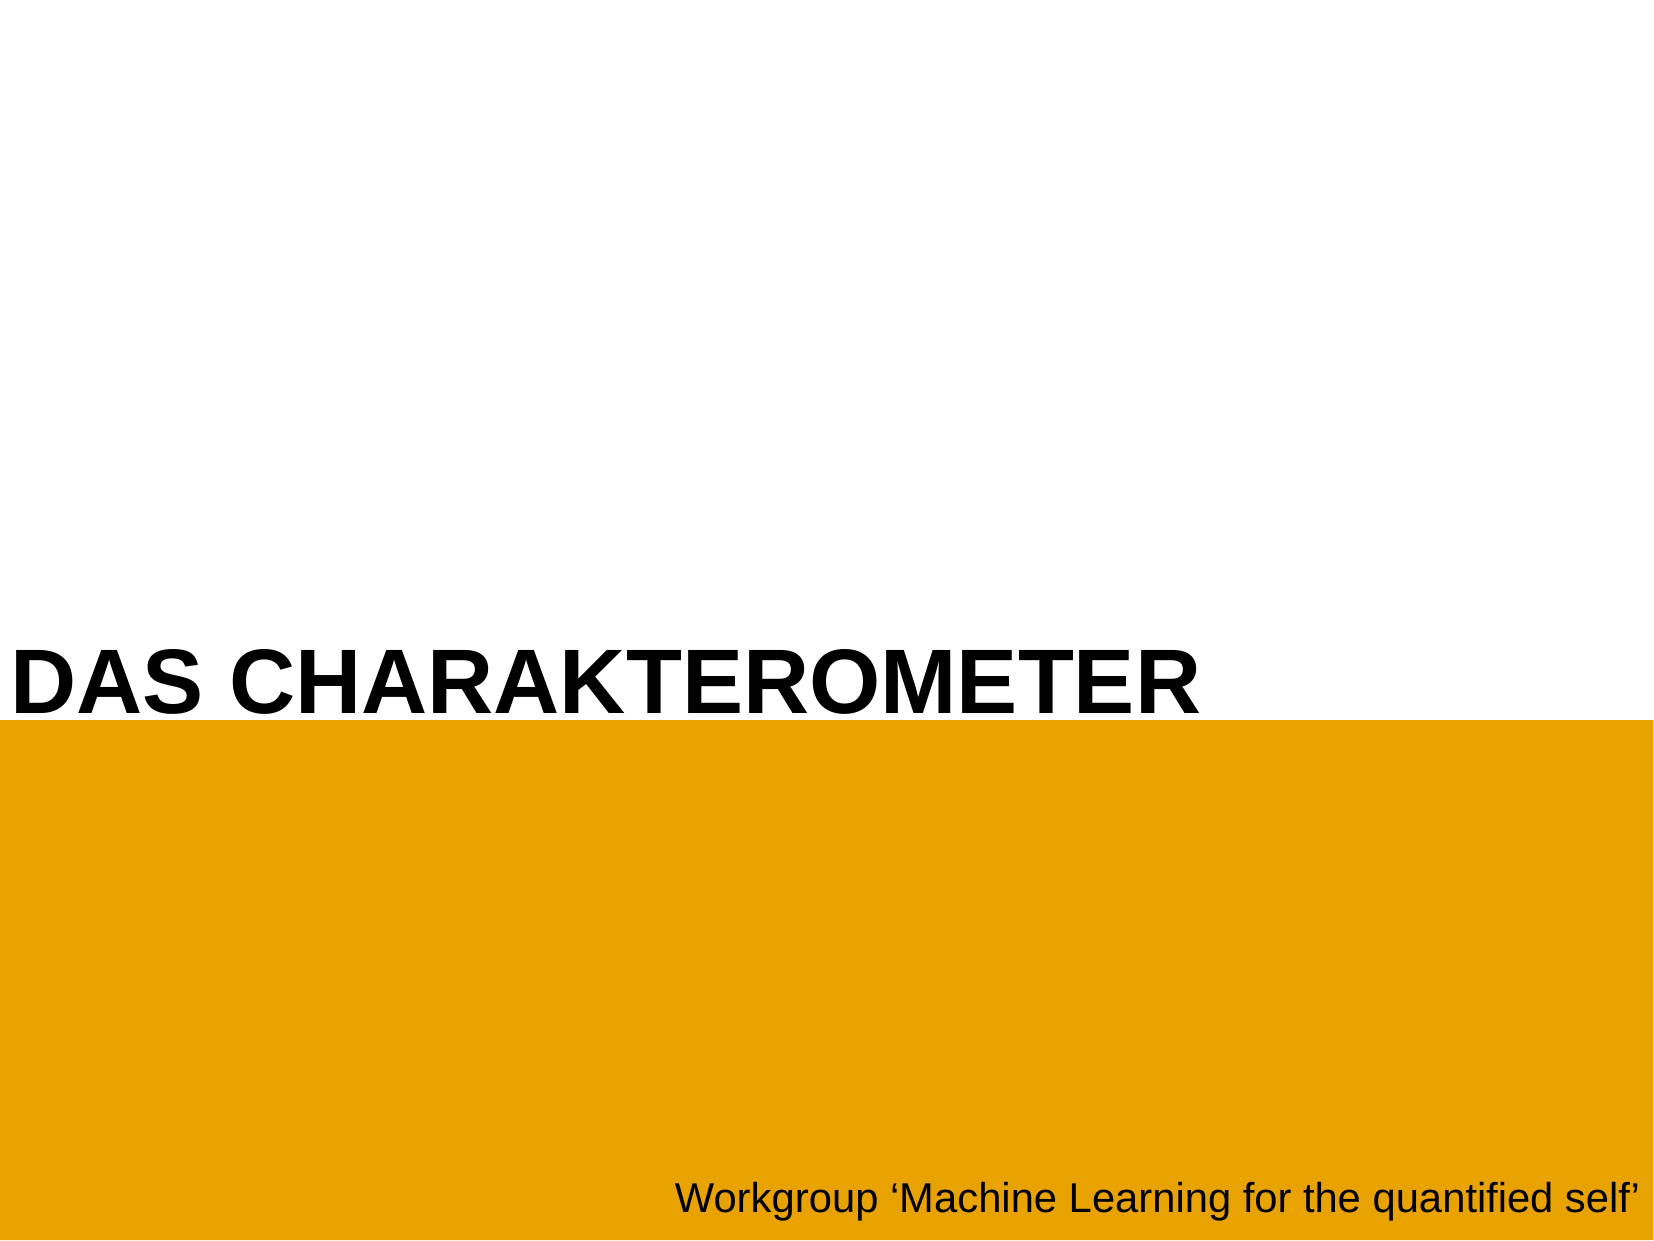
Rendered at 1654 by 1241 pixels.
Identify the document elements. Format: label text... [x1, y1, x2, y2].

text_box [0, 720, 1654, 1241]
text_box Workgroup ‘Machine Learning for the quantified self’ [660, 1167, 1654, 1241]
title Das Charakterometer [0, 578, 1351, 720]
